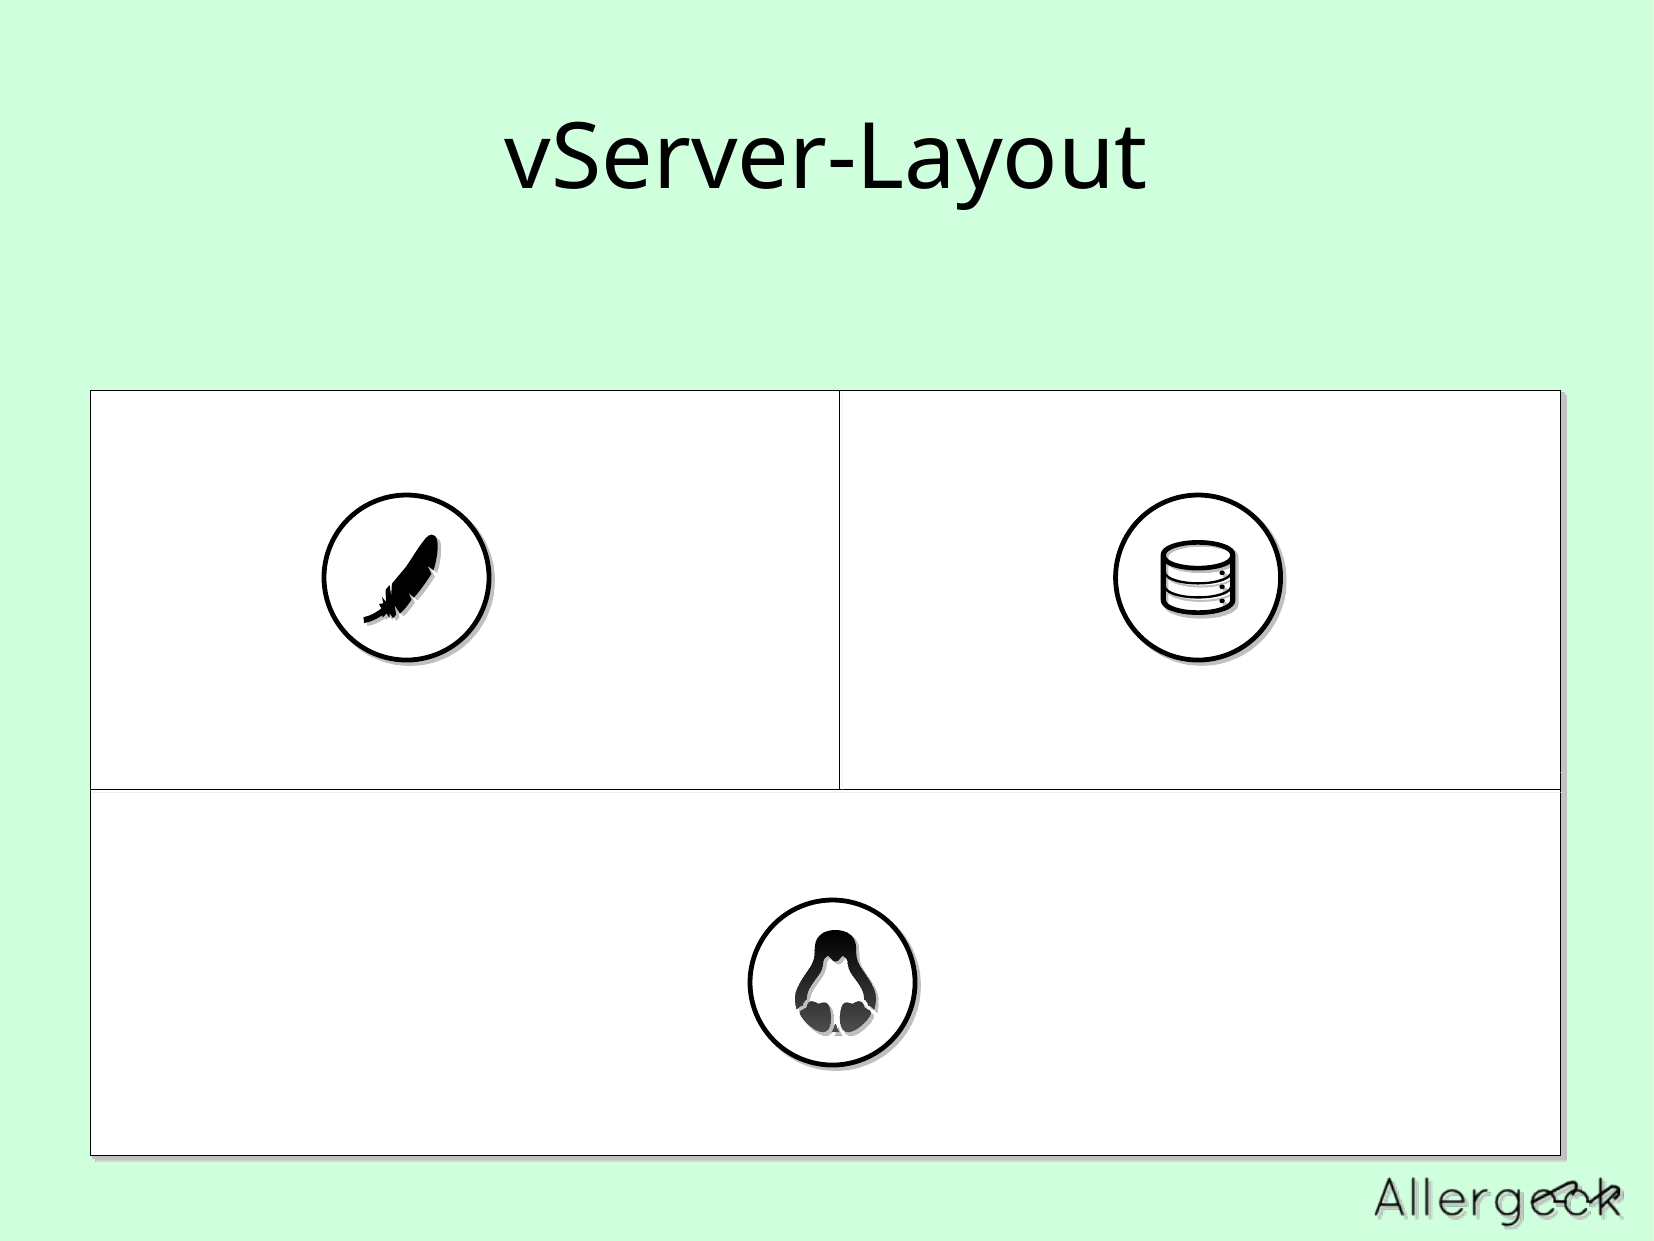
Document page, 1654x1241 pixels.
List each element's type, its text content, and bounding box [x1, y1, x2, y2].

text_box [90, 390, 839, 789]
title vServer-Layout [82, 49, 1571, 257]
text_box [840, 390, 1561, 789]
picture [0, 0, 1654, 1241]
text_box [90, 790, 1561, 1156]
